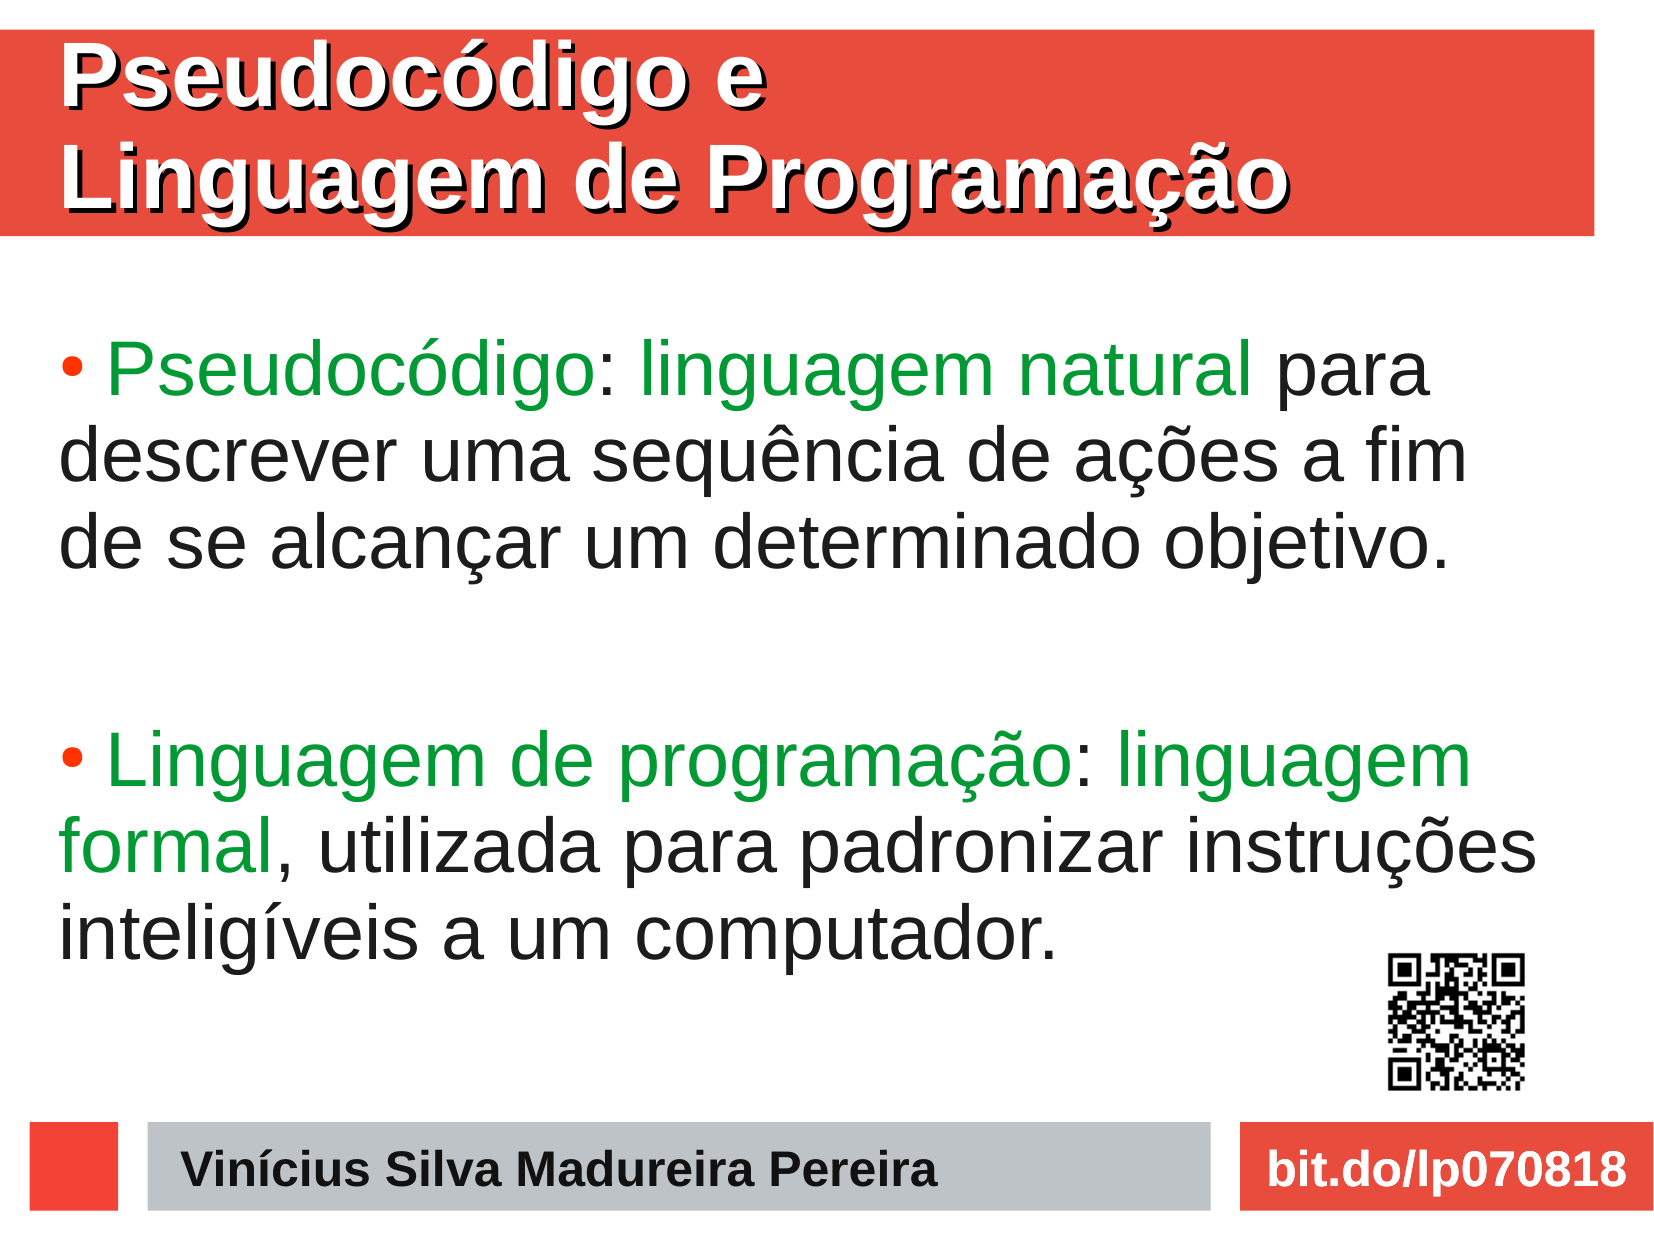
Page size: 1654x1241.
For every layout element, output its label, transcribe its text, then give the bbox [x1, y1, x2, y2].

list Pseudocódigo: linguagem natural para descrever uma sequência de ações a fim de se alcançar um determinado objetivo. Linguagem de programação: linguagem formal, utilizada para padronizar instruções inteligíveis a um computador. [59, 324, 1565, 1093]
title Pseudocódigo e Linguagem de Programação [59, 23, 1595, 172]
picture [1379, 944, 1536, 1102]
text_box bit.do/lp070818 [1228, 1133, 1654, 1205]
text_box Vinícius Silva Madureira Pereira [165, 1133, 1170, 1205]
